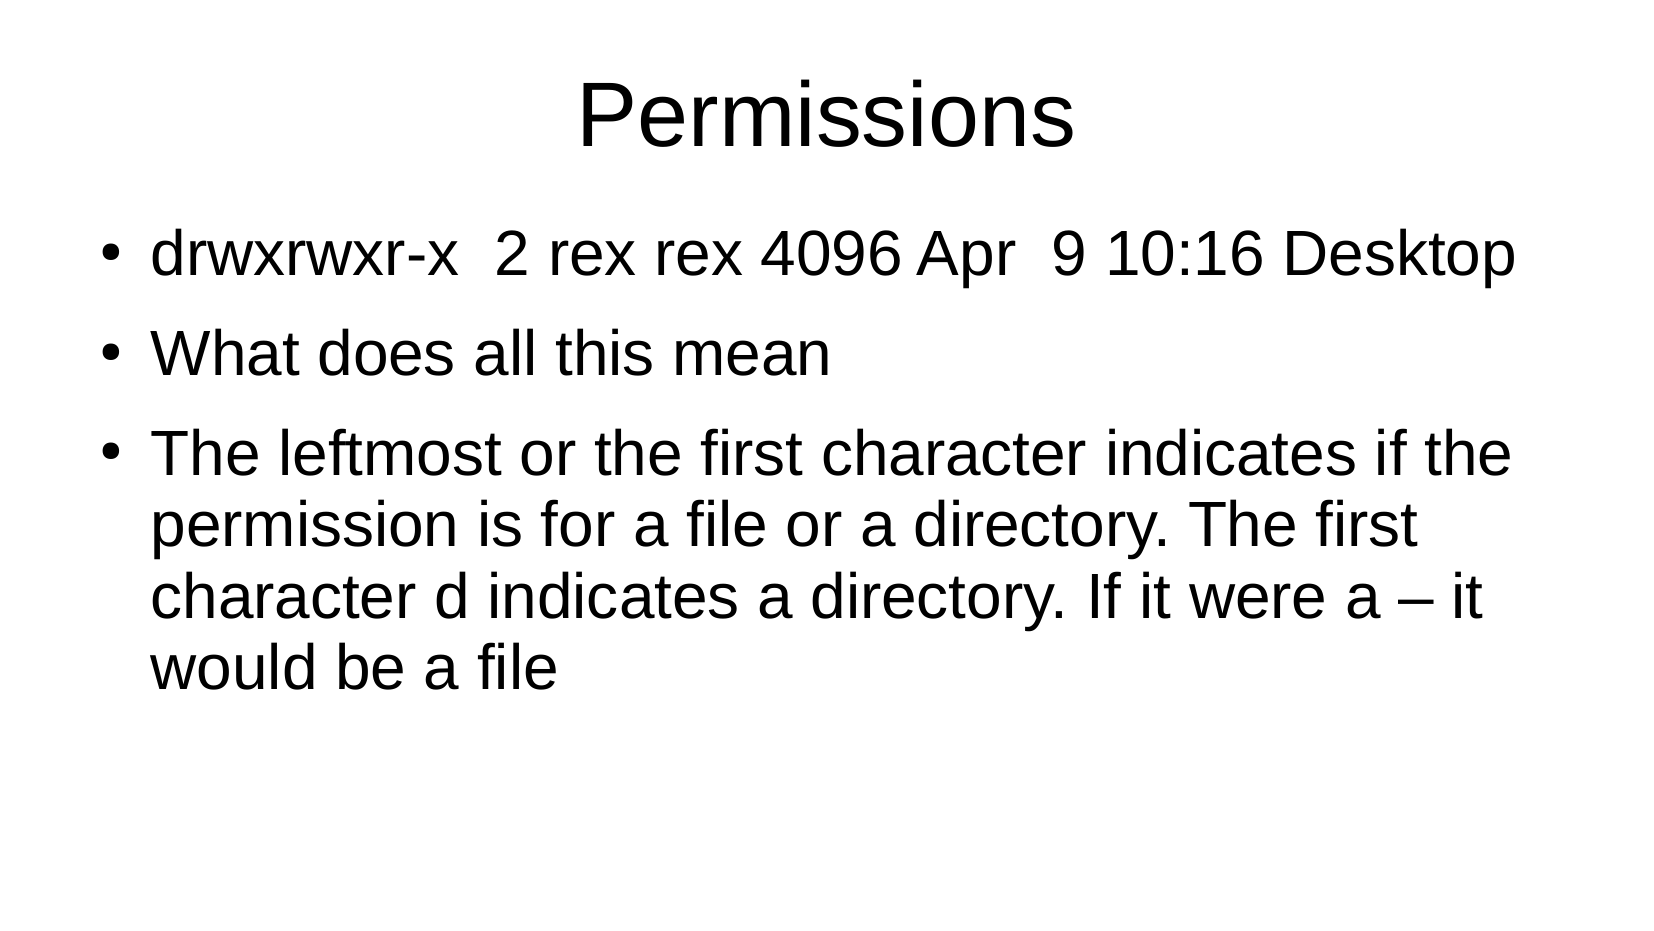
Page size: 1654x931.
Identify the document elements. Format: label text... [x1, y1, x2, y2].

title Permissions [82, 37, 1571, 193]
list drwxrwxr-x 2 rex rex 4096 Apr 9 10:16 Desktop What does all this mean The leftmost or the first character indicates if the permission is for a file or a directory. The first character d indicates a directory. If it were a – it would be a file [82, 217, 1571, 758]
